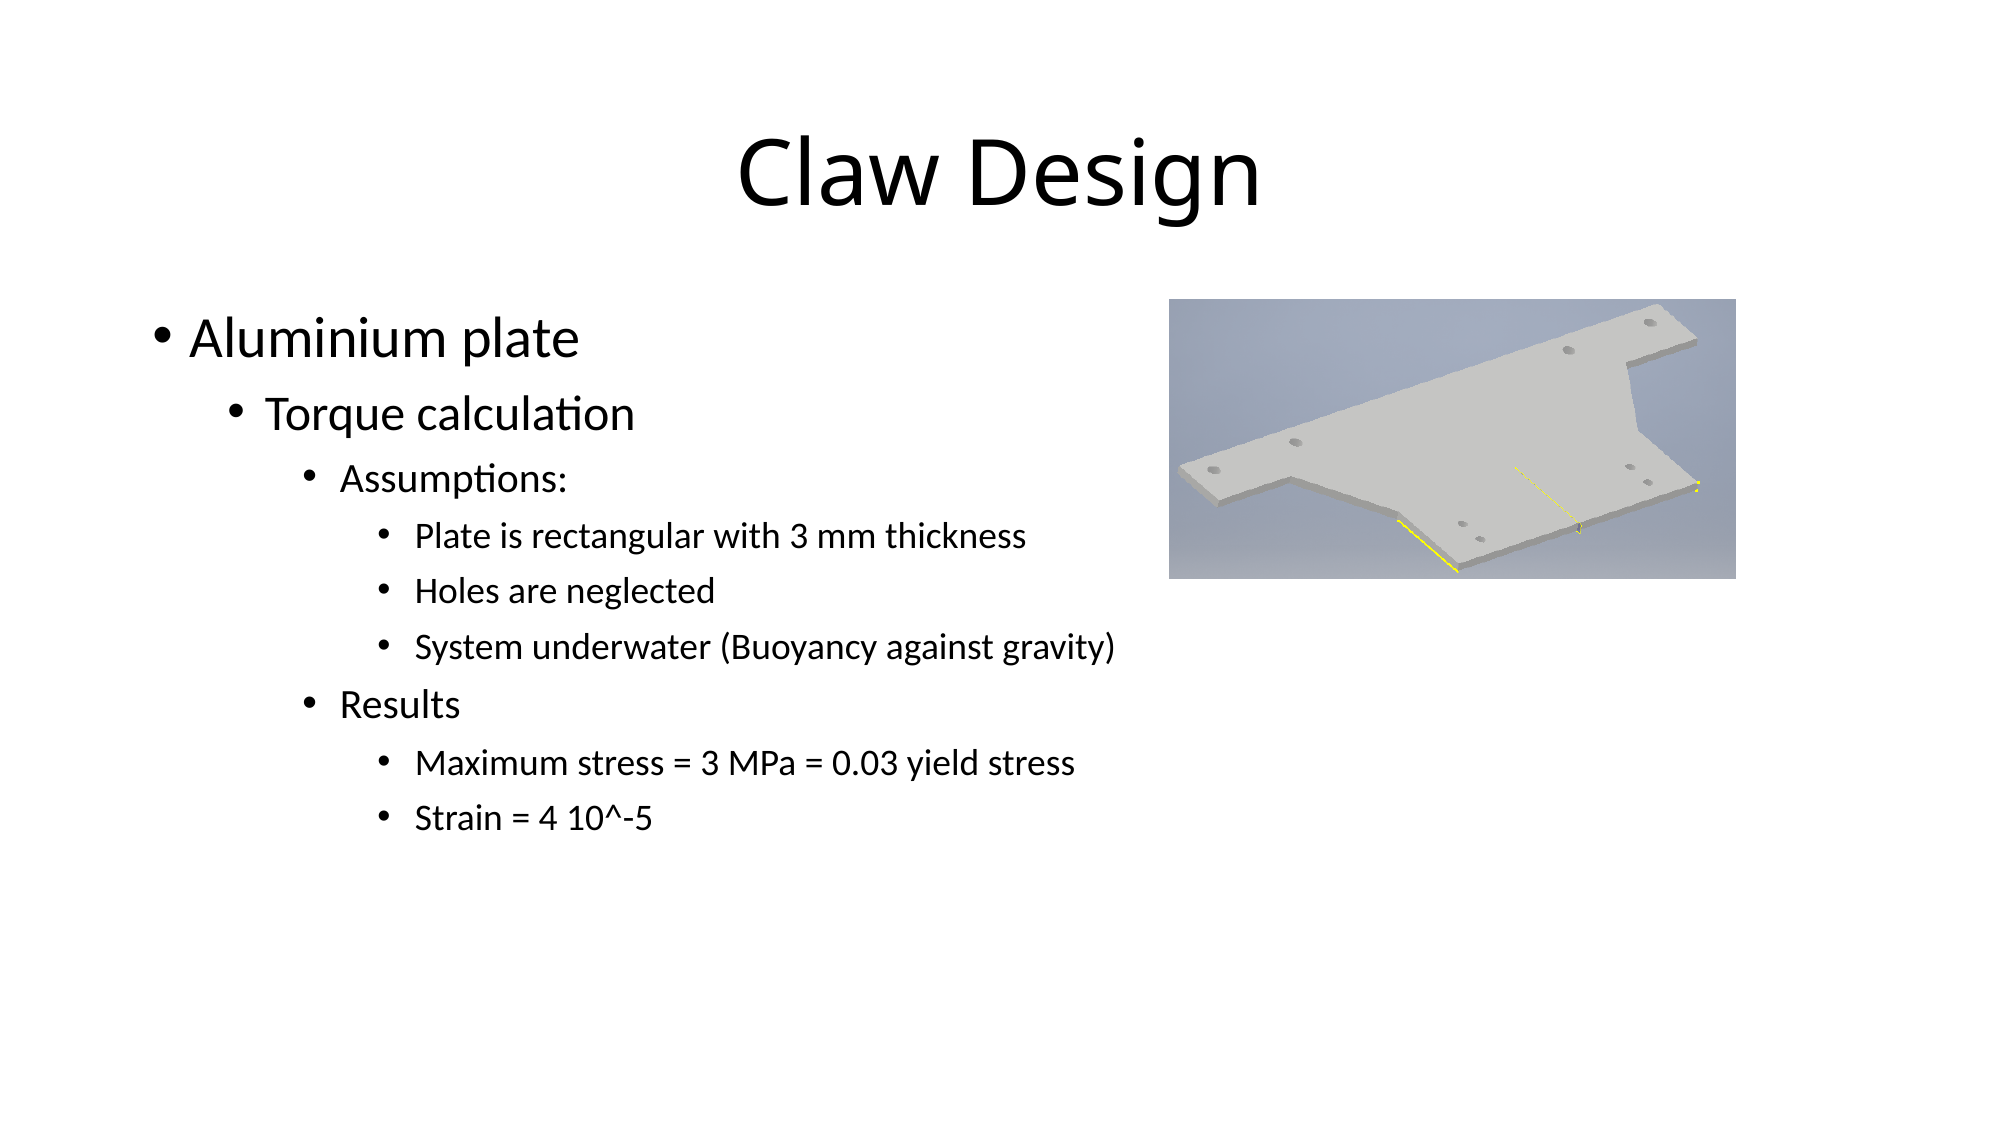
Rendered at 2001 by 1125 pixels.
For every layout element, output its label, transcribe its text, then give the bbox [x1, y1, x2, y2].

title Claw Design [137, 59, 1863, 278]
list Aluminium plate Torque calculation Assumptions: Plate is rectangular with 3 mm thickness Holes are neglected System underwater (Buoyancy against gravity) Results Maximum stress = 3 MPa = 0.03 yield stress Strain = 4 10^-5 [137, 299, 1863, 1014]
picture [1169, 299, 1736, 579]
